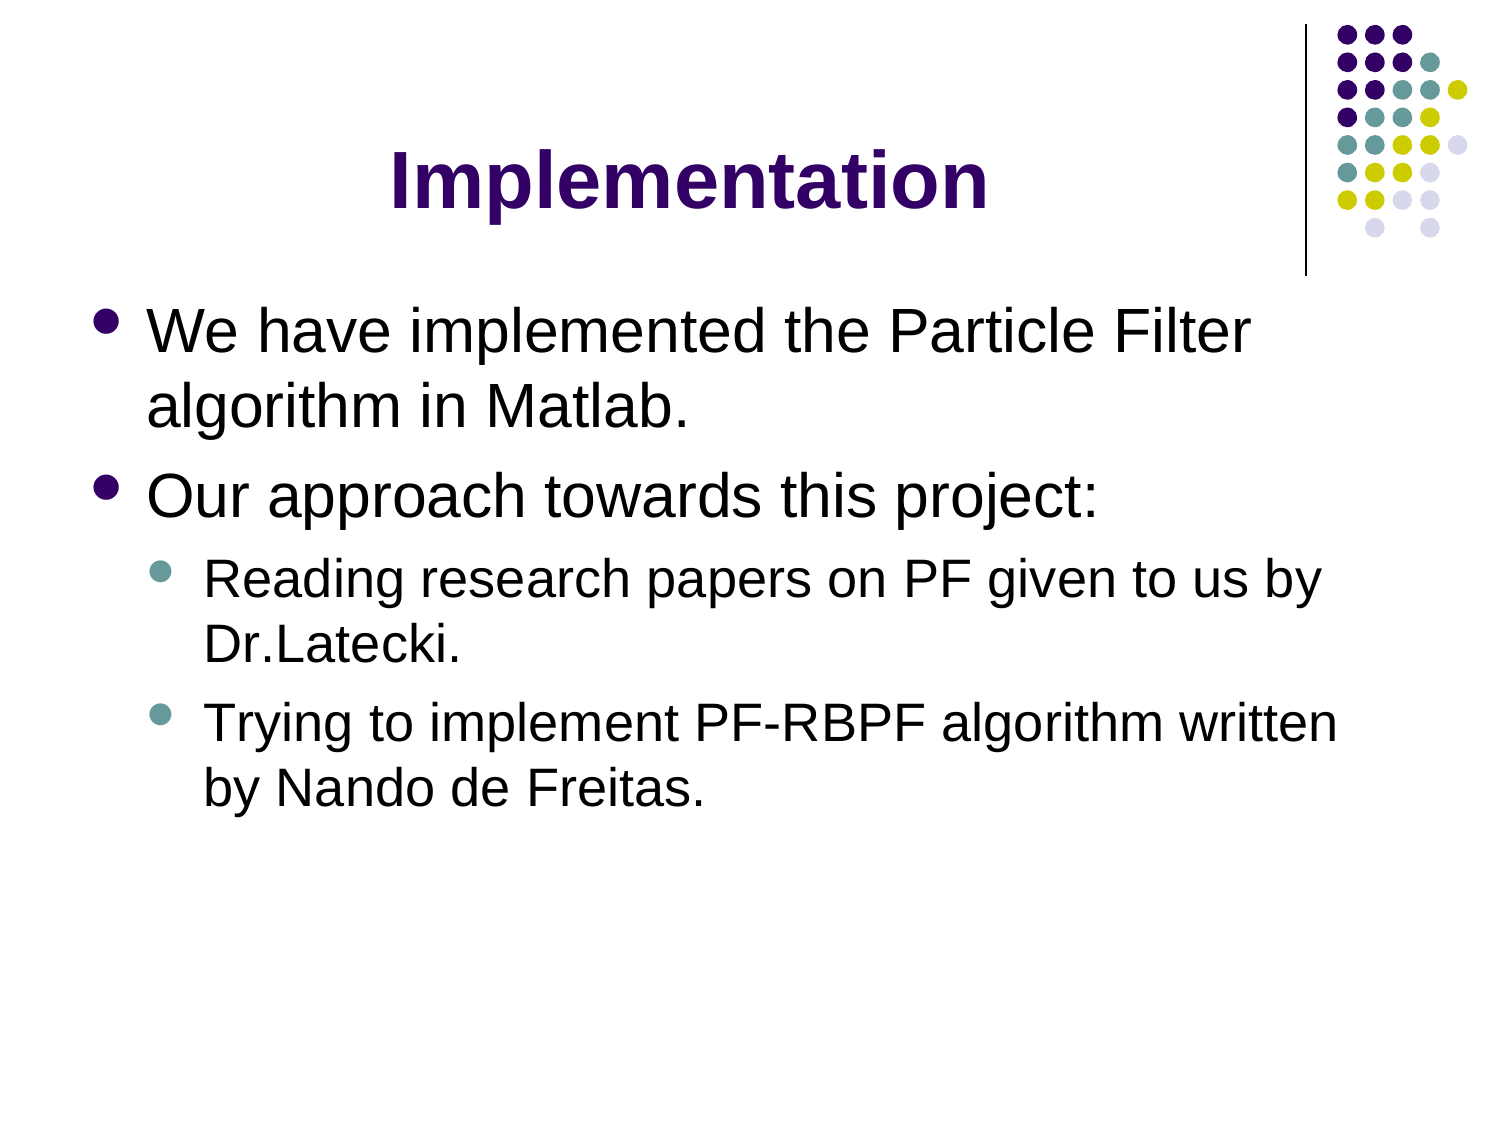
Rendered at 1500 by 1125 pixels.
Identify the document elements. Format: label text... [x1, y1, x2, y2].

list We have implemented the Particle Filter algorithm in Matlab. Our approach towards this project: Reading research papers on PF given to us by Dr.Latecki. Trying to implement PF-RBPF algorithm written by Nando de Freitas. [75, 282, 1426, 1006]
title Implementation [74, 20, 1313, 233]
